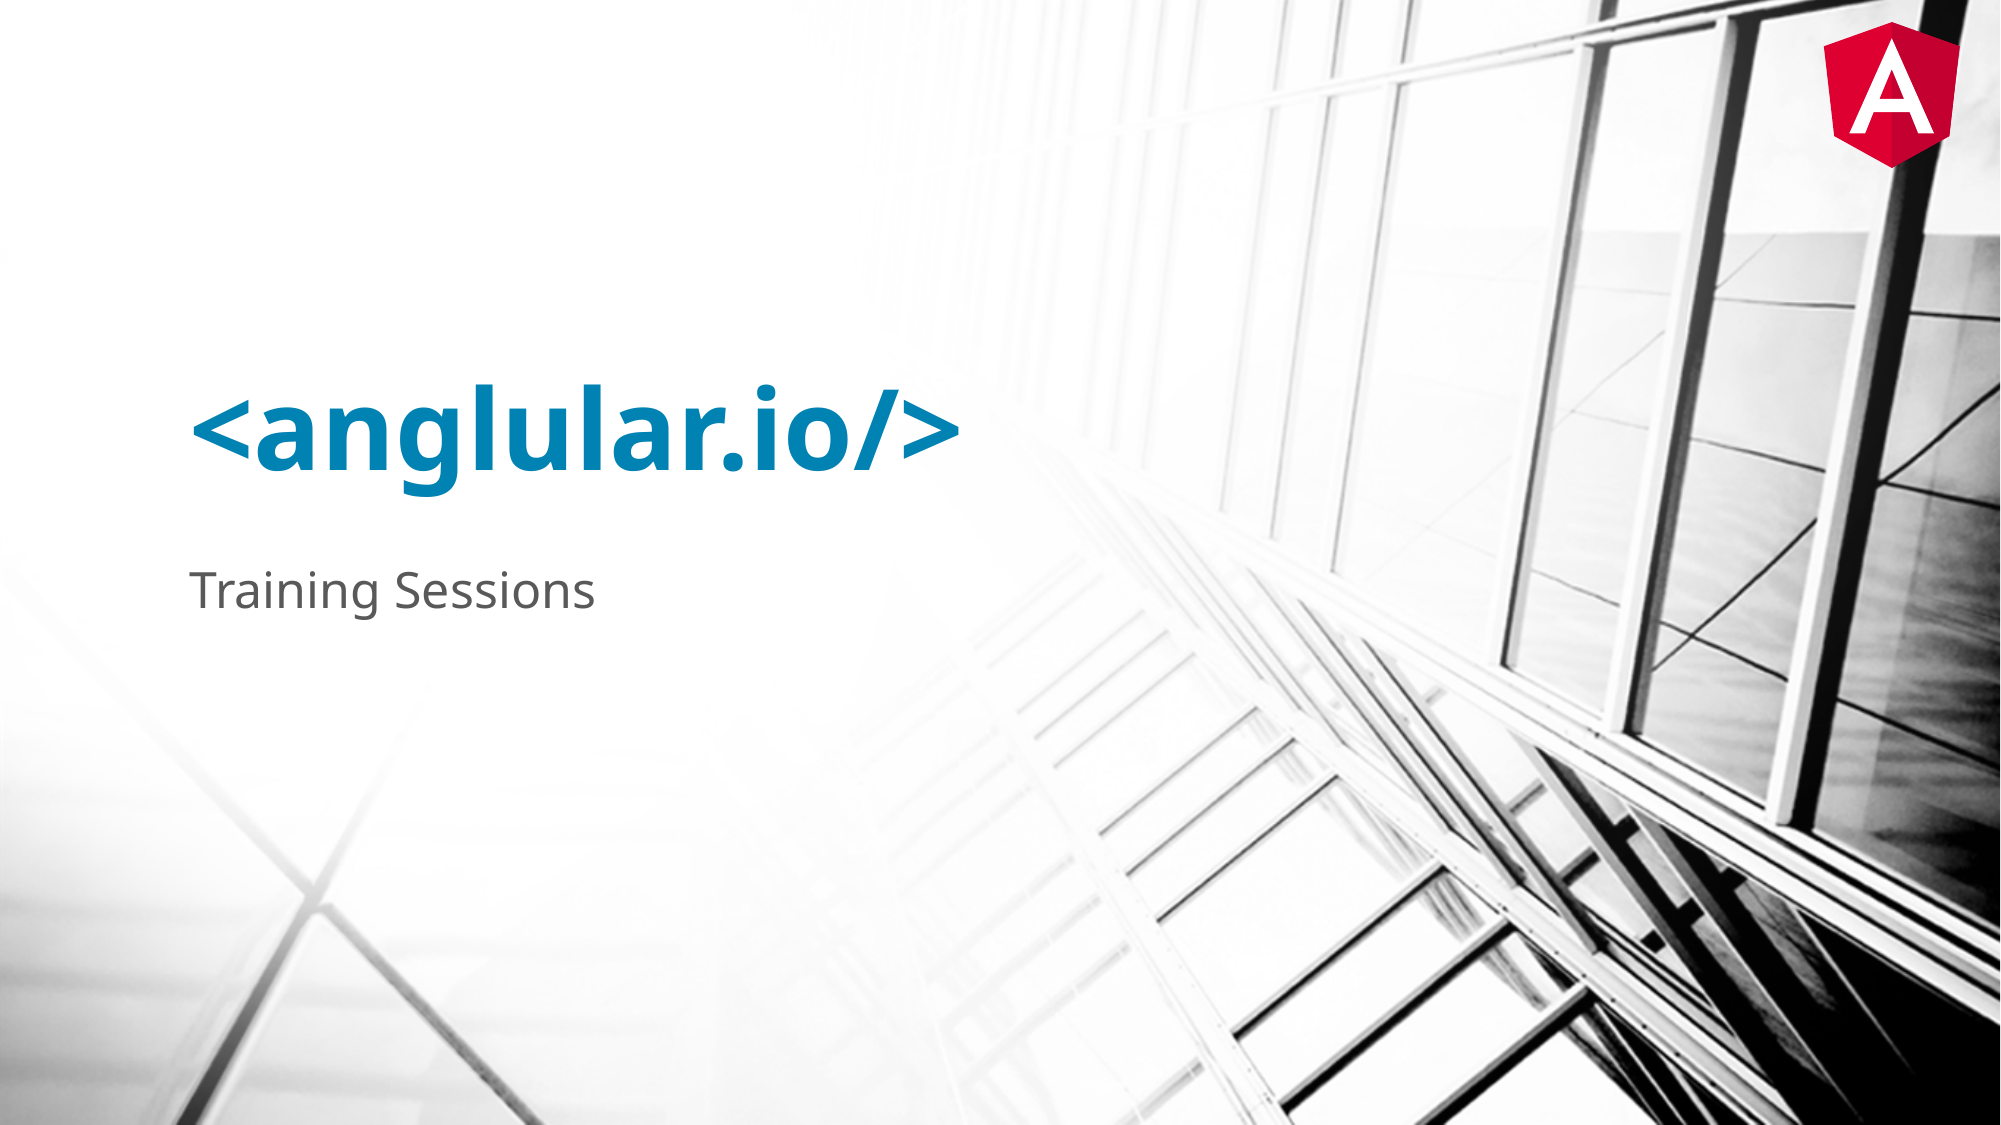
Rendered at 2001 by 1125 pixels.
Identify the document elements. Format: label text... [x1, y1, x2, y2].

title <anglular.io/> [174, 87, 1001, 501]
picture [1800, 0, 1984, 183]
subtitle Training Sessions [174, 558, 1001, 788]
